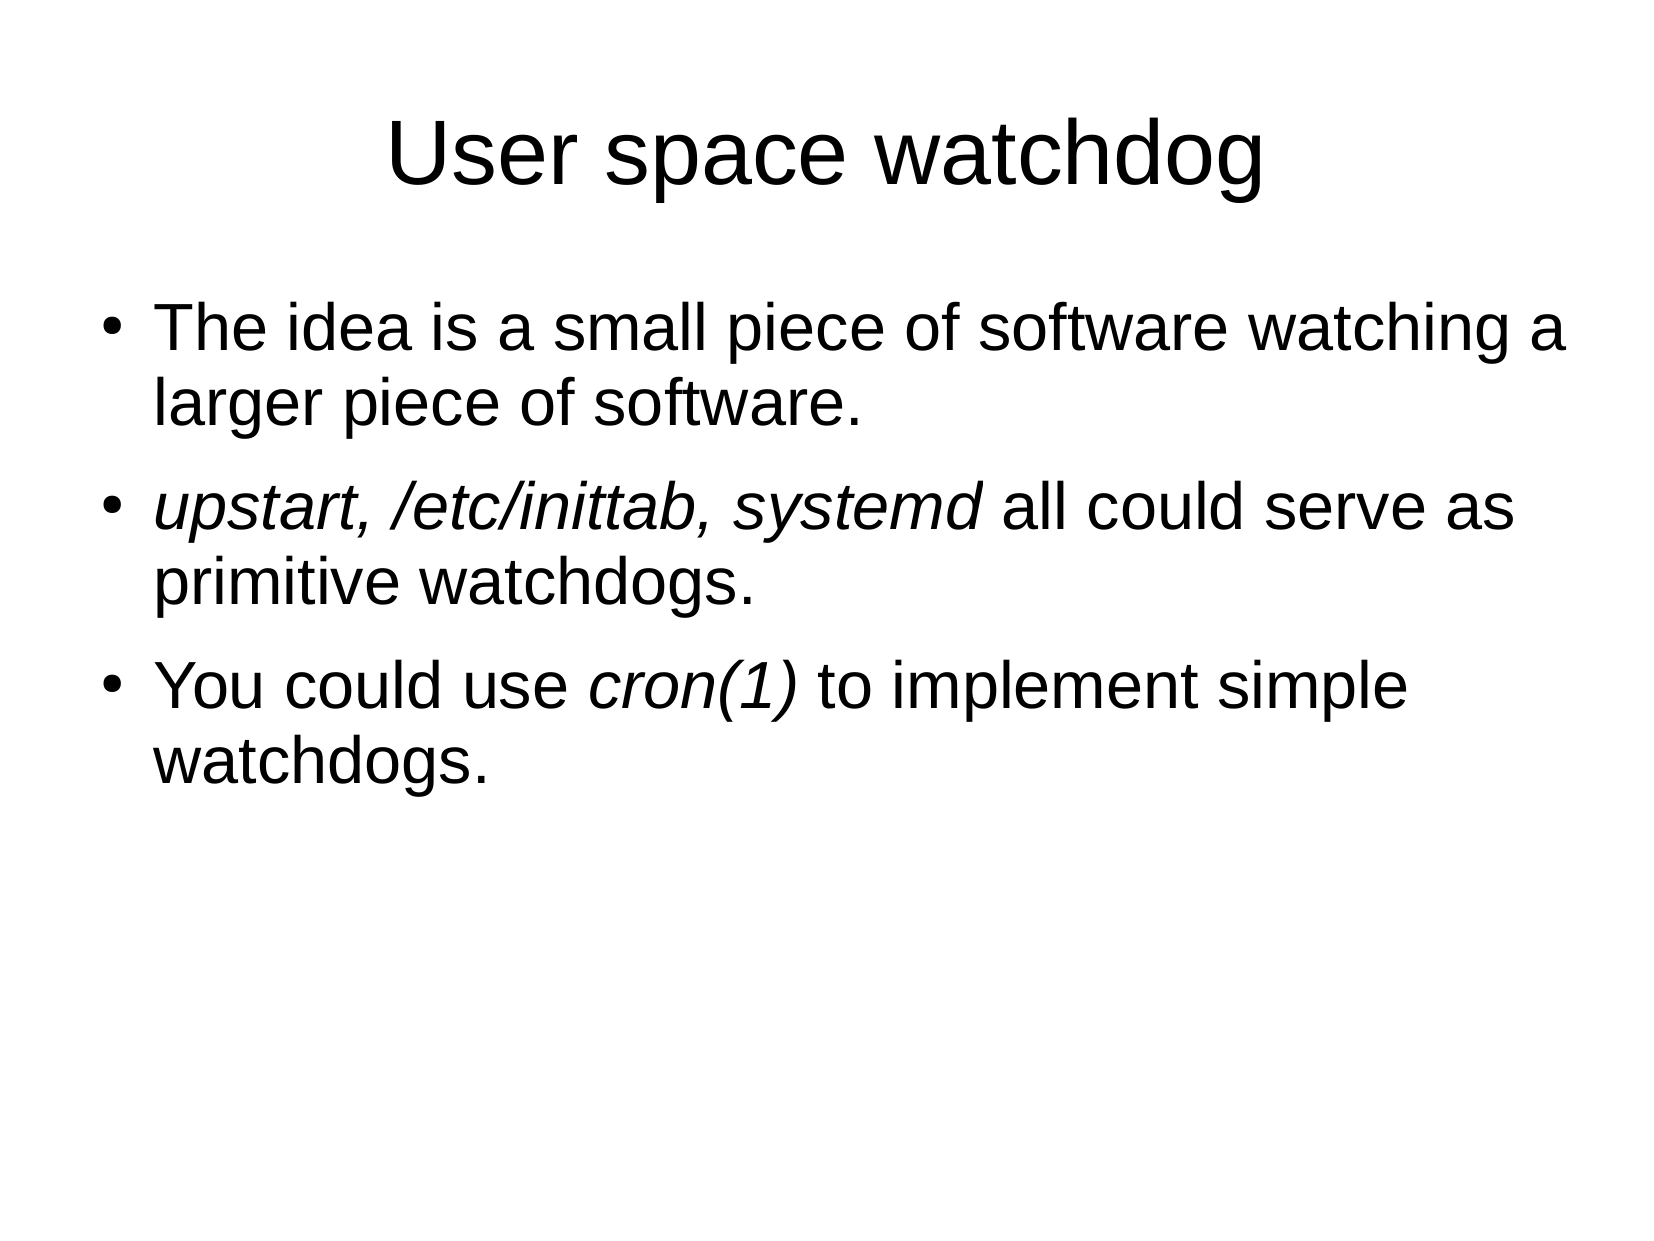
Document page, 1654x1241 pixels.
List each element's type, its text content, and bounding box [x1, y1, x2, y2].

title User space watchdog [82, 49, 1571, 257]
list The idea is a small piece of software watching a larger piece of software. upstart, /etc/inittab, systemd all could serve as primitive watchdogs. You could use cron(1) to implement simple watchdogs. [82, 290, 1571, 1010]
